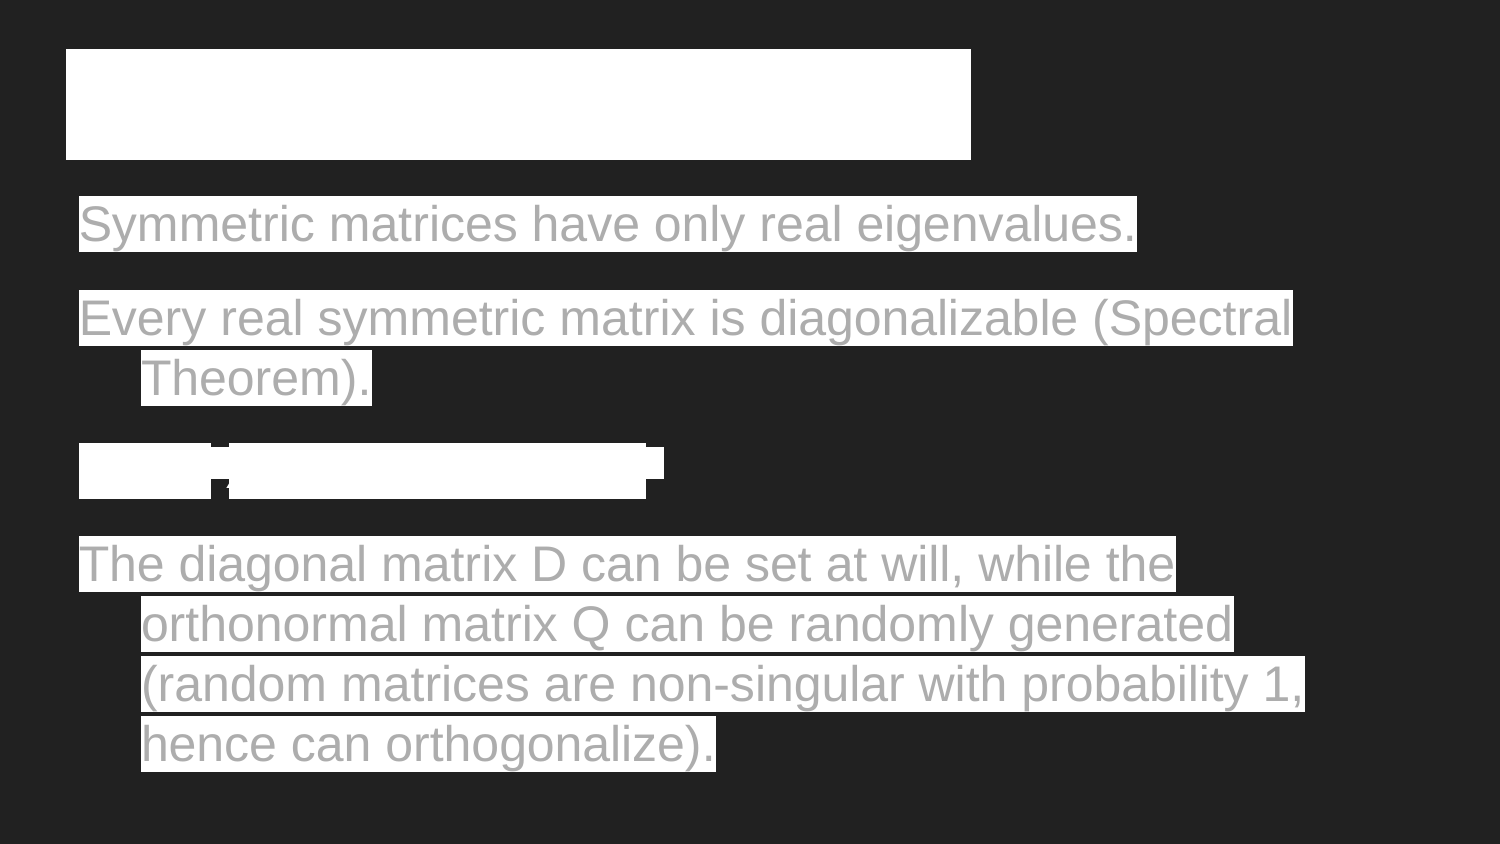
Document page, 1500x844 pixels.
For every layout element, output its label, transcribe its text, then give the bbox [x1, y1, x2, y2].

list Symmetric matrices have only real eigenvalues. Every real symmetric matrix is diagonalizable (Spectral Theorem). D = QTAQ => A = QDQT The diagonal matrix D can be set at will, while the orthonormal matrix Q can be randomly generated (random matrices are non-singular with probability 1, hence can orthogonalize). [51, 176, 1449, 738]
title Idea2: is it possible? [51, 24, 1449, 176]
